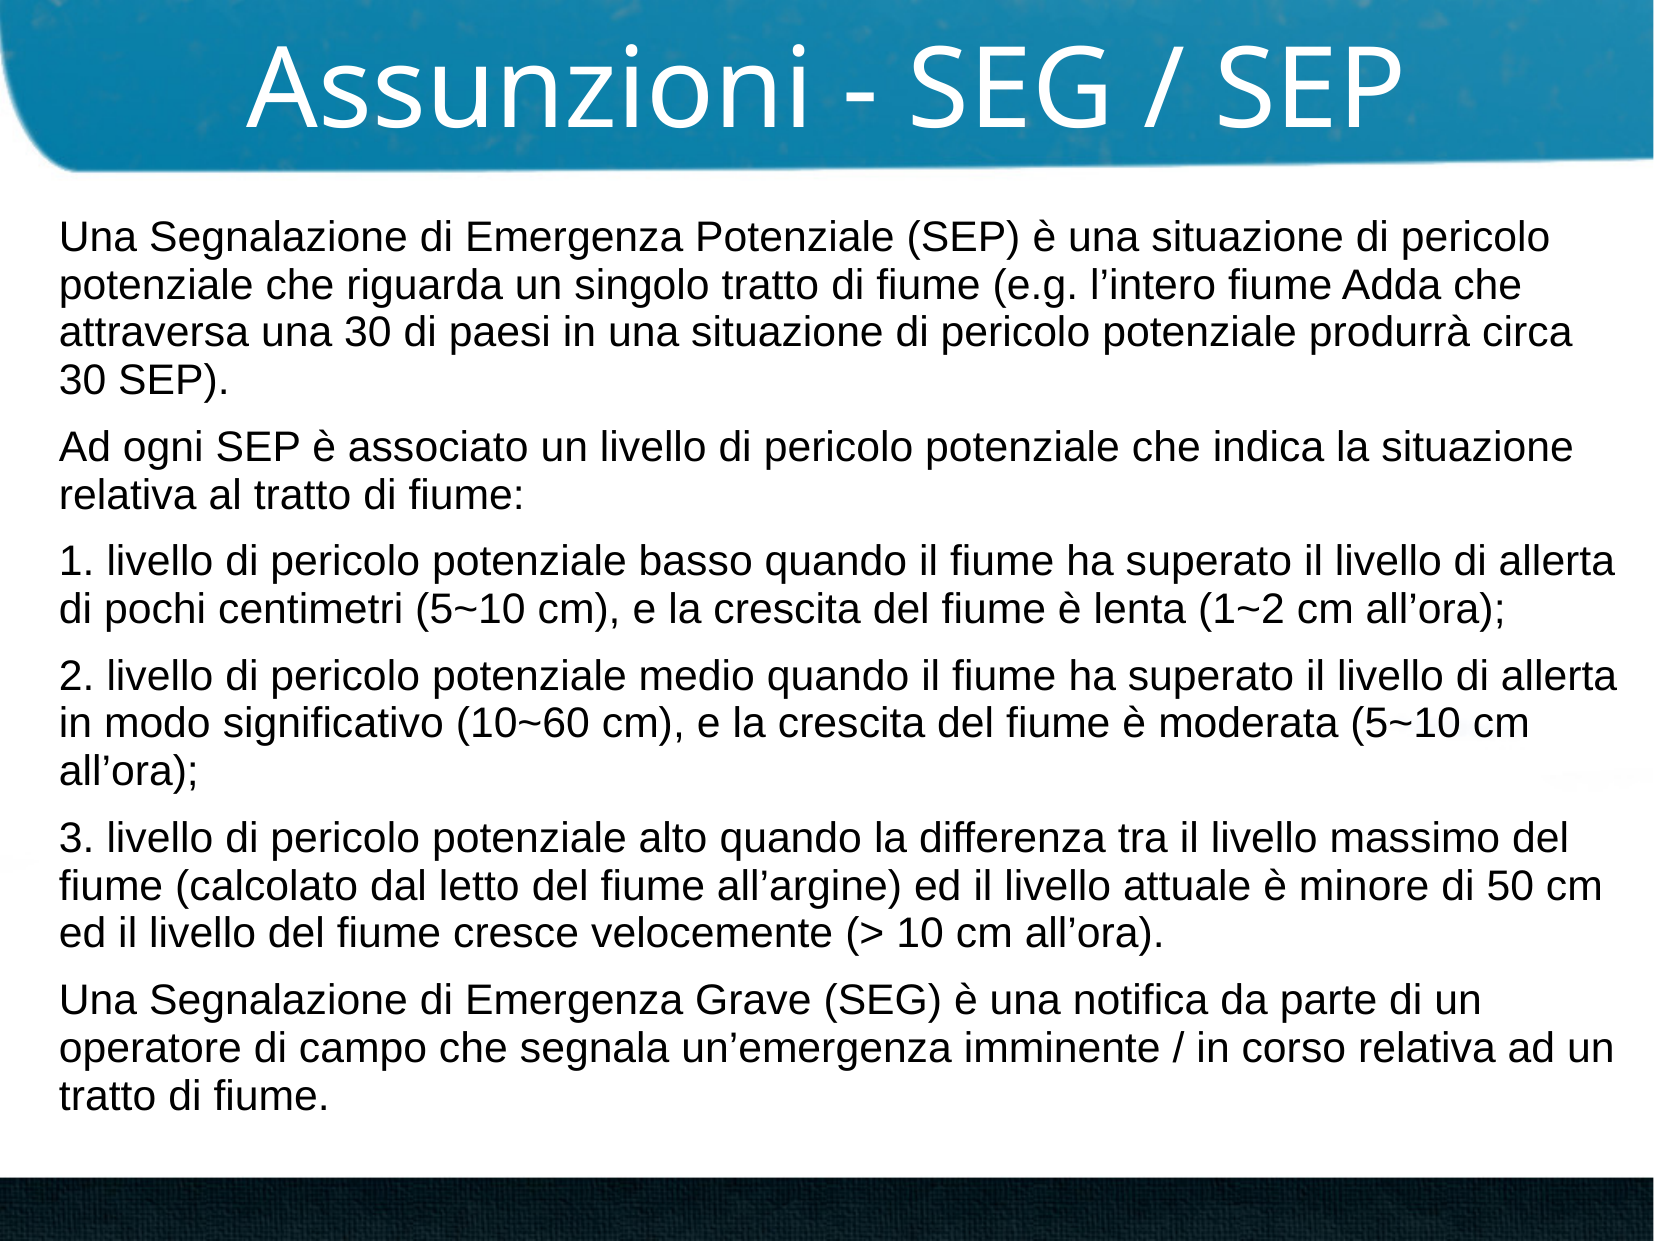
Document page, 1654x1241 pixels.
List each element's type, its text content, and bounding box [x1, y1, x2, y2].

picture [0, 166, 1654, 1241]
list Una Segnalazione di Emergenza Potenziale (SEP) è una situazione di pericolo potenziale che riguarda un singolo tratto di fiume (e.g. l’intero fiume Adda che attraversa una 30 di paesi in una situazione di pericolo potenziale produrrà circa 30 SEP). Ad ogni SEP è associato un livello di pericolo potenziale che indica la situazione relativa al tratto di fiume: 1. livello di pericolo potenziale basso quando il fiume ha superato il livello di allerta di pochi centimetri (5~10 cm), e la crescita del fiume è lenta (1~2 cm all’ora); 2. livello di pericolo potenziale medio quando il fiume ha superato il livello di allerta in modo significativo (10~60 cm), e la crescita del fiume è moderata (5~10 cm all’ora); 3. livello di pericolo potenziale alto quando la differenza tra il livello massimo del fiume (calcolato dal letto del fiume all’argine) ed il livello attuale è minore di 50 cm ed il livello del fiume cresce velocemente (> 10 cm all’ora). Una Segnalazione di Emergenza Grave (SEG) è una notifica da parte di un operatore di campo che segnala un’emergenza imminente / in corso relativa ad un tratto di fiume. [59, 212, 1630, 1146]
title Assunzioni - SEG / SEP [0, 3, 1654, 166]
